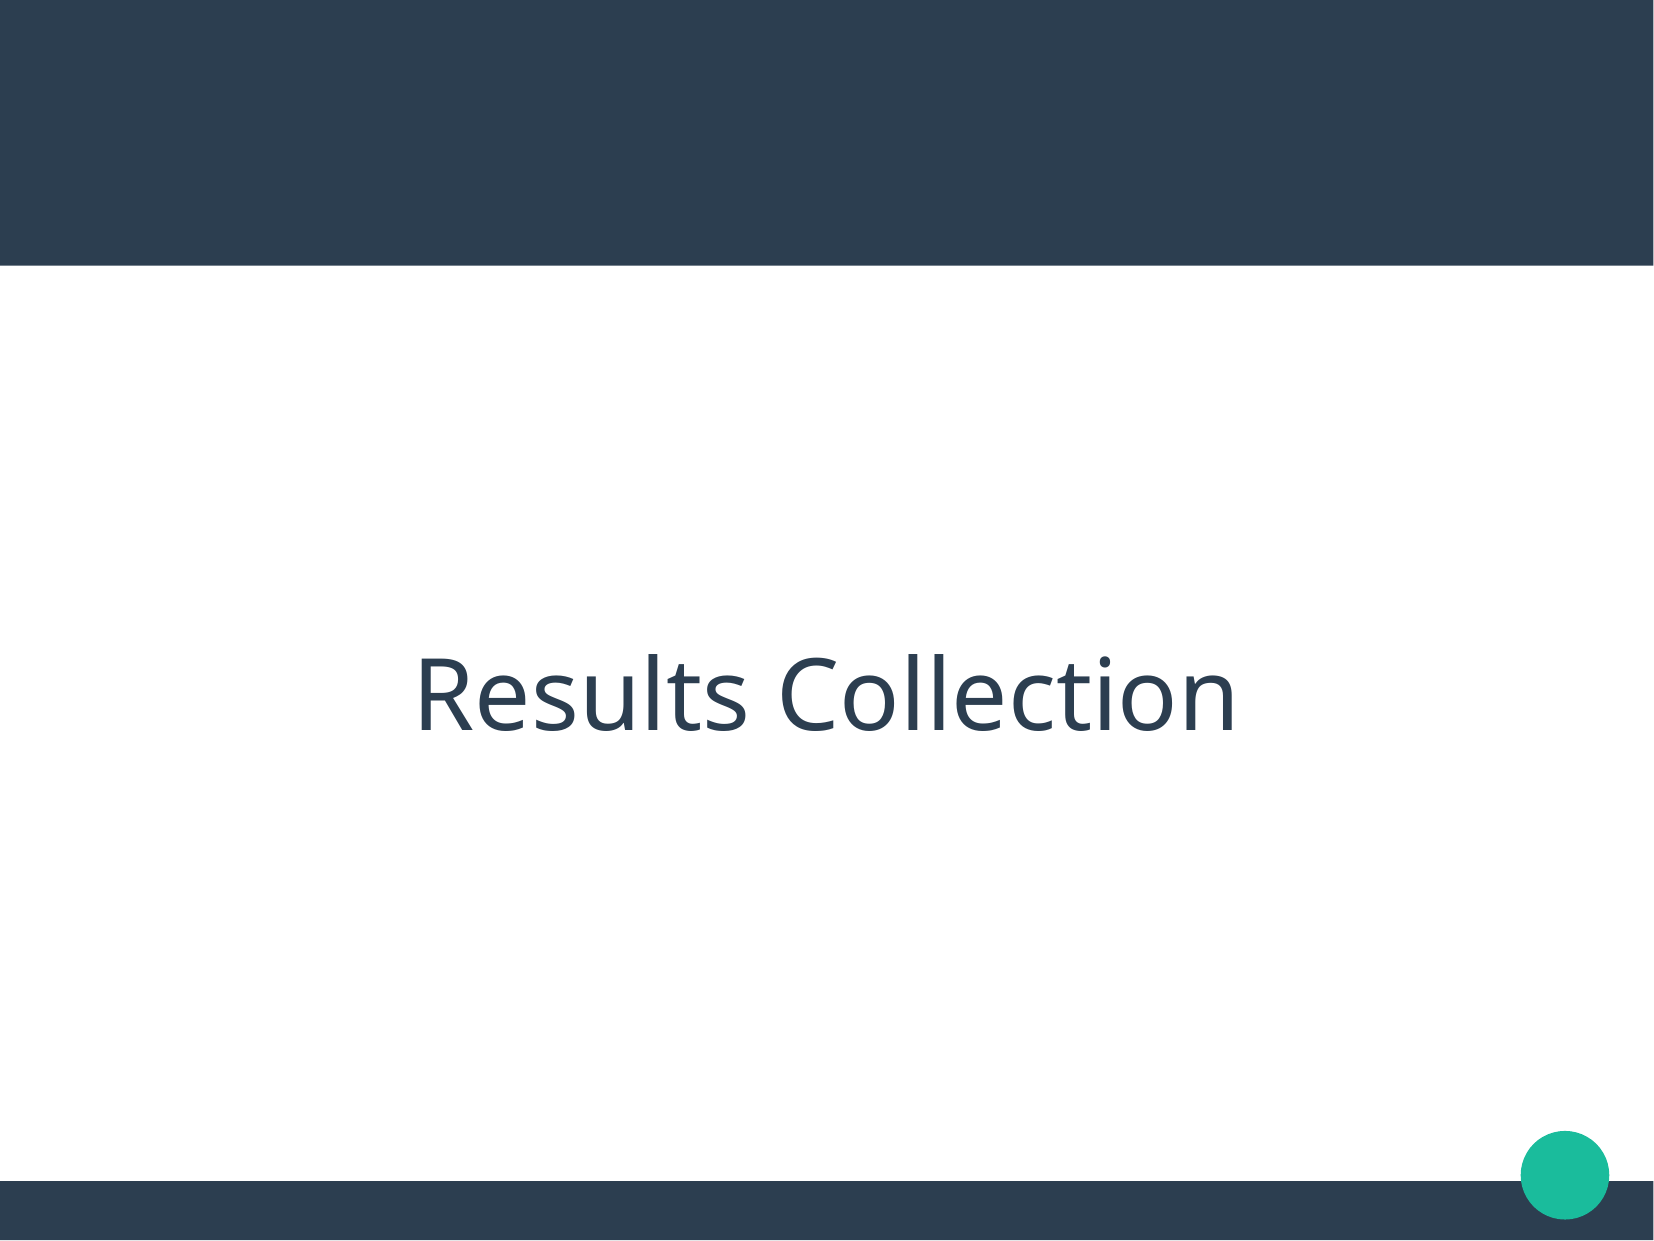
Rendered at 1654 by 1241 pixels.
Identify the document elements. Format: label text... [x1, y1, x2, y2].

subtitle Results Collection [59, 326, 1595, 1057]
